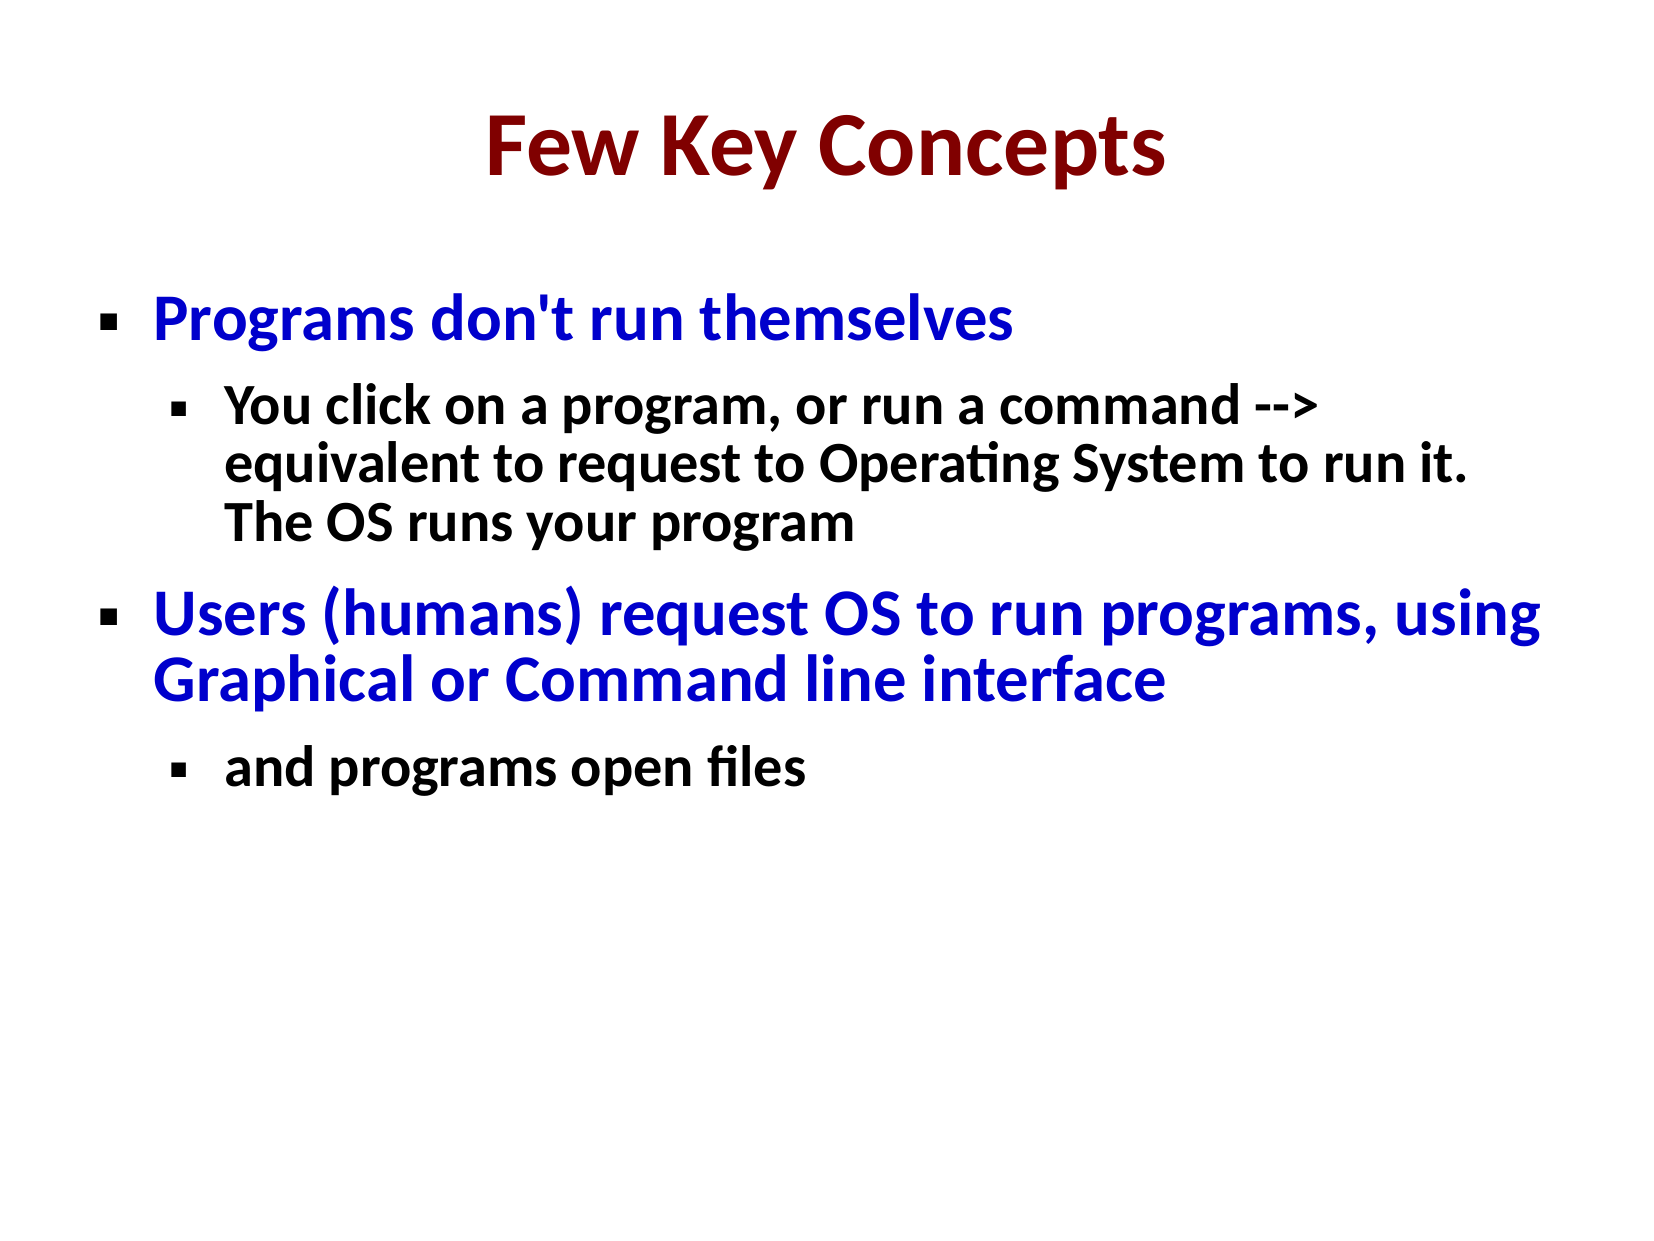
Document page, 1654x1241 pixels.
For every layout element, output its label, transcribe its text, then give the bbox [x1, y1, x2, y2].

title Few Key Concepts [82, 49, 1571, 257]
list Programs don't run themselves You click on a program, or run a command --> equivalent to request to Operating System to run it. The OS runs your program Users (humans) request OS to run programs, using Graphical or Command line interface and programs open files [82, 290, 1571, 1010]
